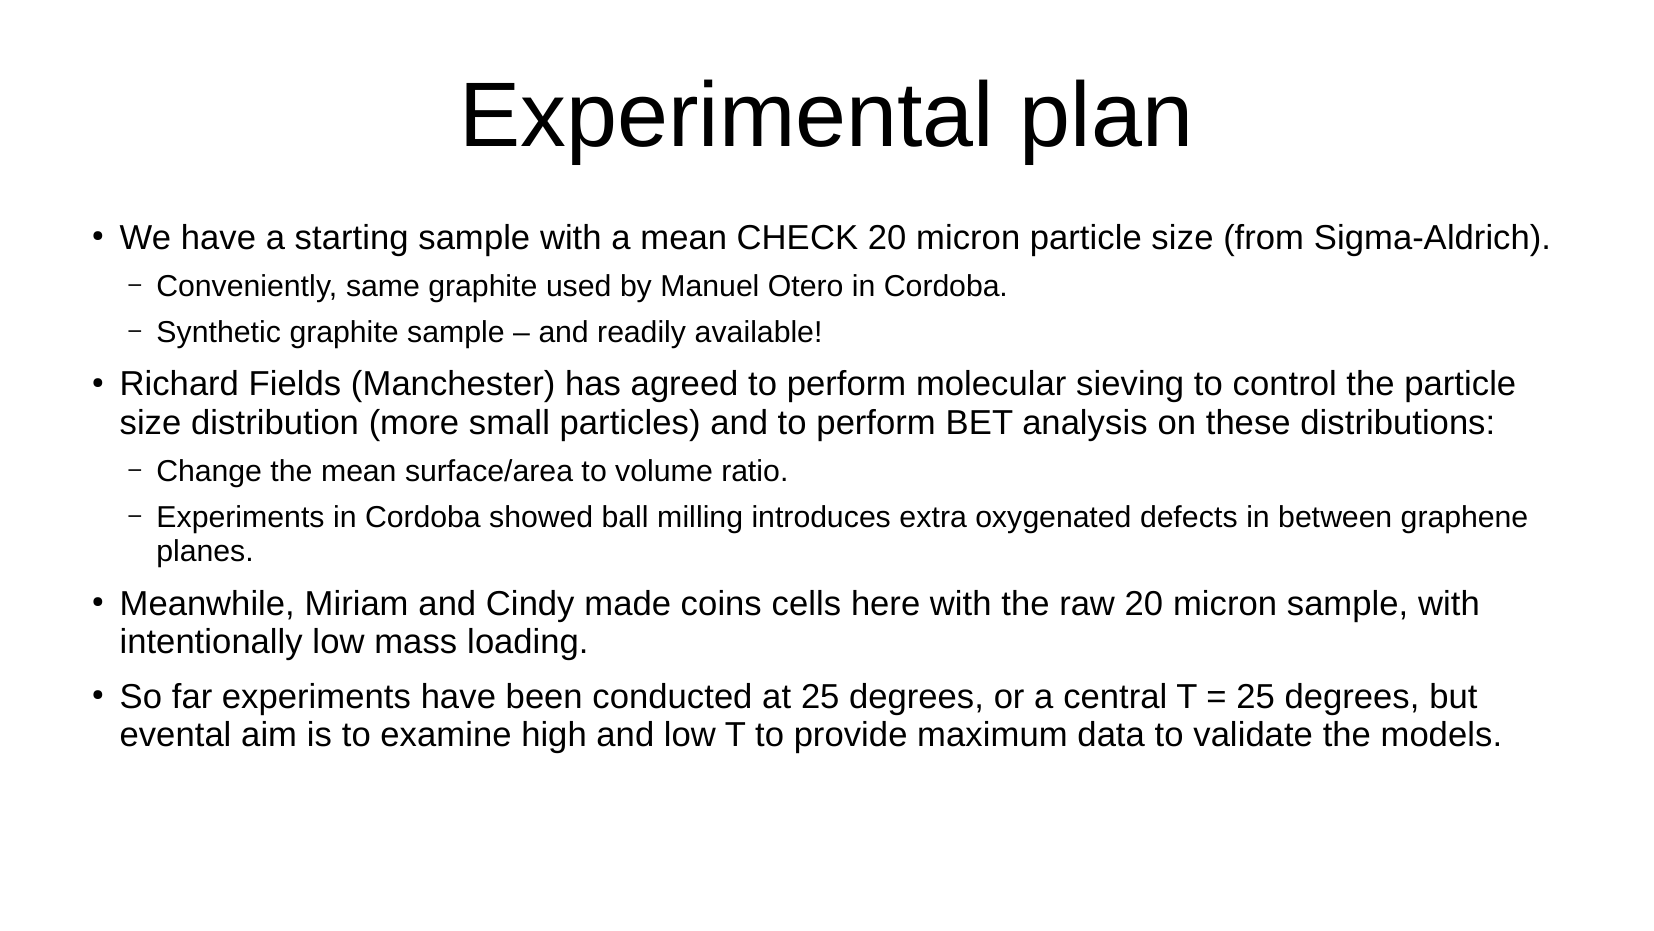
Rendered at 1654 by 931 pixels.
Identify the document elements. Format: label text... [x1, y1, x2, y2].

title Experimental plan [82, 37, 1571, 193]
list We have a starting sample with a mean CHECK 20 micron particle size (from Sigma-Aldrich). Conveniently, same graphite used by Manuel Otero in Cordoba. Synthetic graphite sample – and readily available! Richard Fields (Manchester) has agreed to perform molecular sieving to control the particle size distribution (more small particles) and to perform BET analysis on these distributions: Change the mean surface/area to volume ratio. Experiments in Cordoba showed ball milling introduces extra oxygenated defects in between graphene planes. Meanwhile, Miriam and Cindy made coins cells here with the raw 20 micron sample, with intentionally low mass loading. So far experiments have been conducted at 25 degrees, or a central T = 25 degrees, but evental aim is to examine high and low T to provide maximum data to validate the models. [82, 217, 1571, 758]
